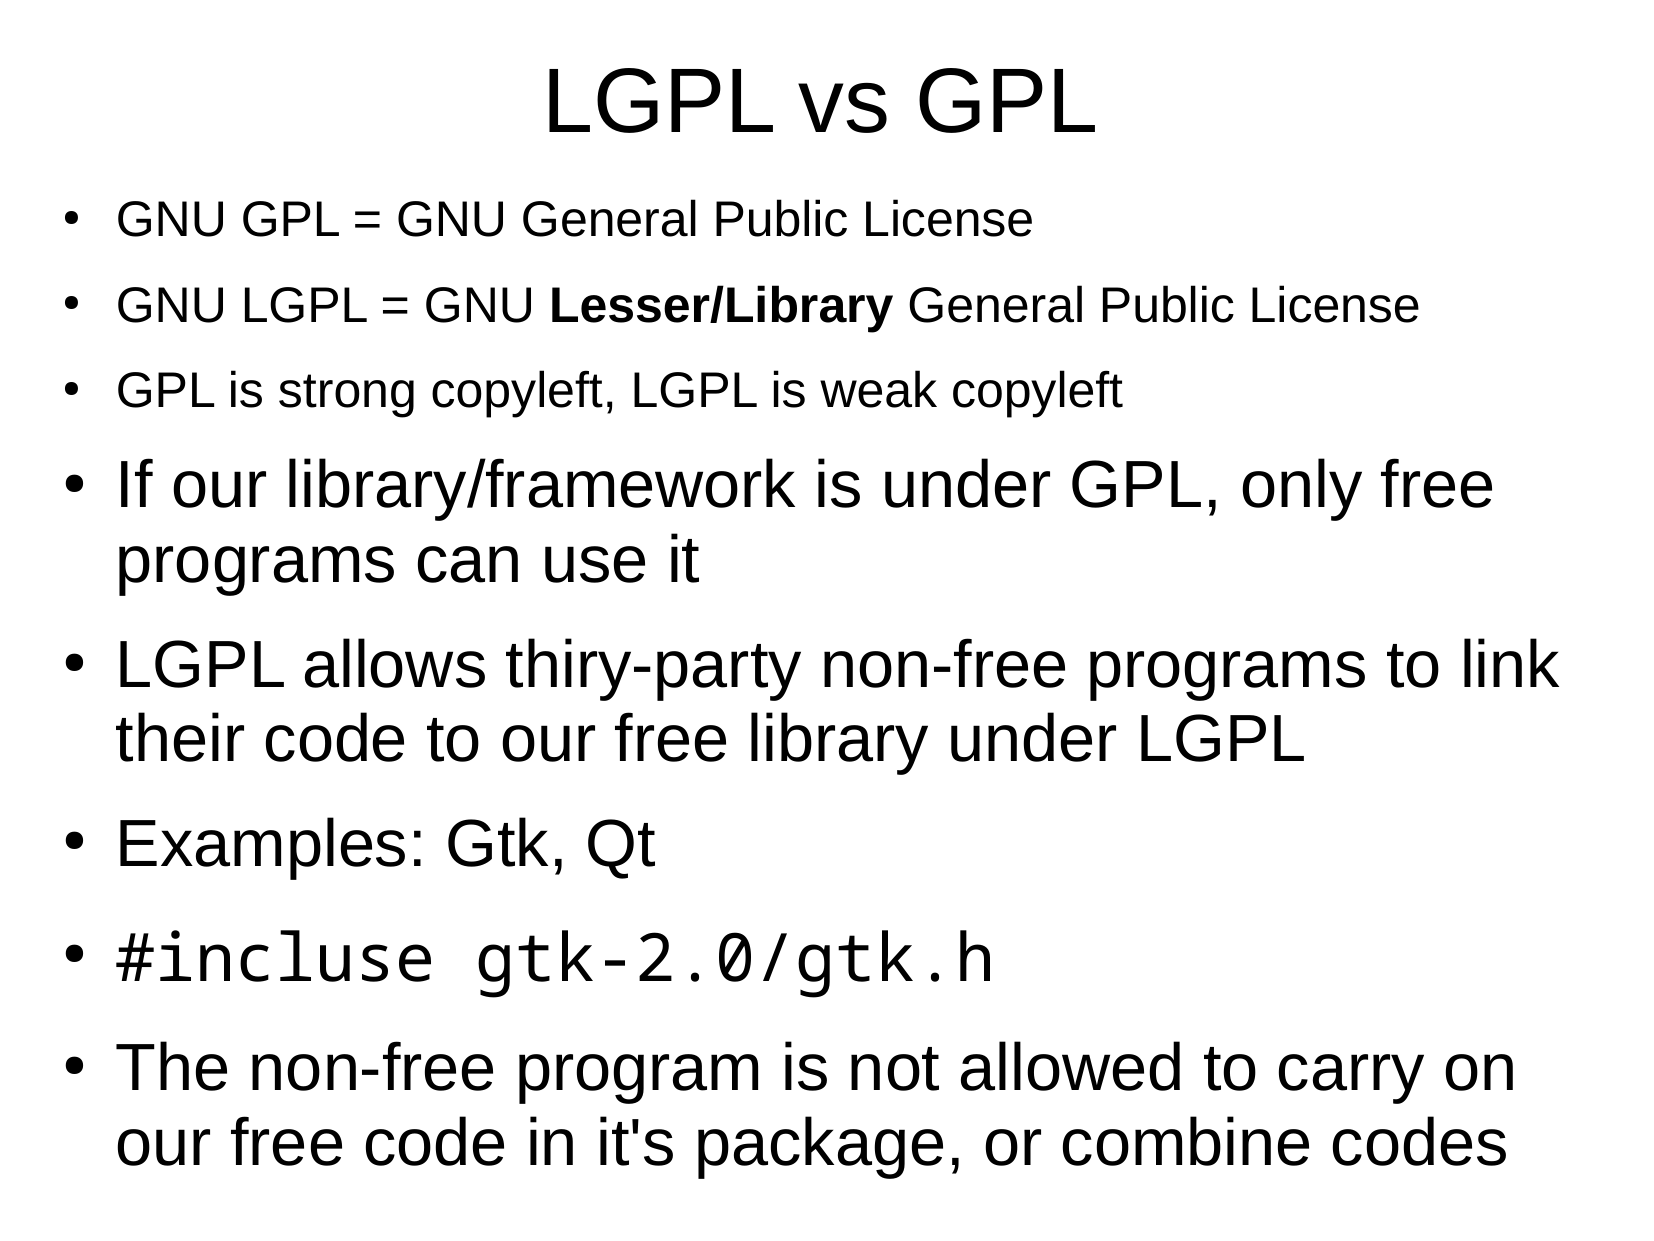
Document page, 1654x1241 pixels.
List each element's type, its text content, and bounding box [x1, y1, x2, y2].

title LGPL vs GPL [76, 37, 1565, 165]
list GNU GPL = GNU General Public License GNU LGPL = GNU Lesser/Library General Public License GPL is strong copyleft, LGPL is weak copyleft If our library/framework is under GPL, only free programs can use it LGPL allows thiry-party non-free programs to link their code to our free library under LGPL Examples: Gtk, Qt #incluse gtk-2.0/gtk.h The non-free program is not allowed to carry on our free code in it's package, or combine codes [45, 191, 1621, 1241]
